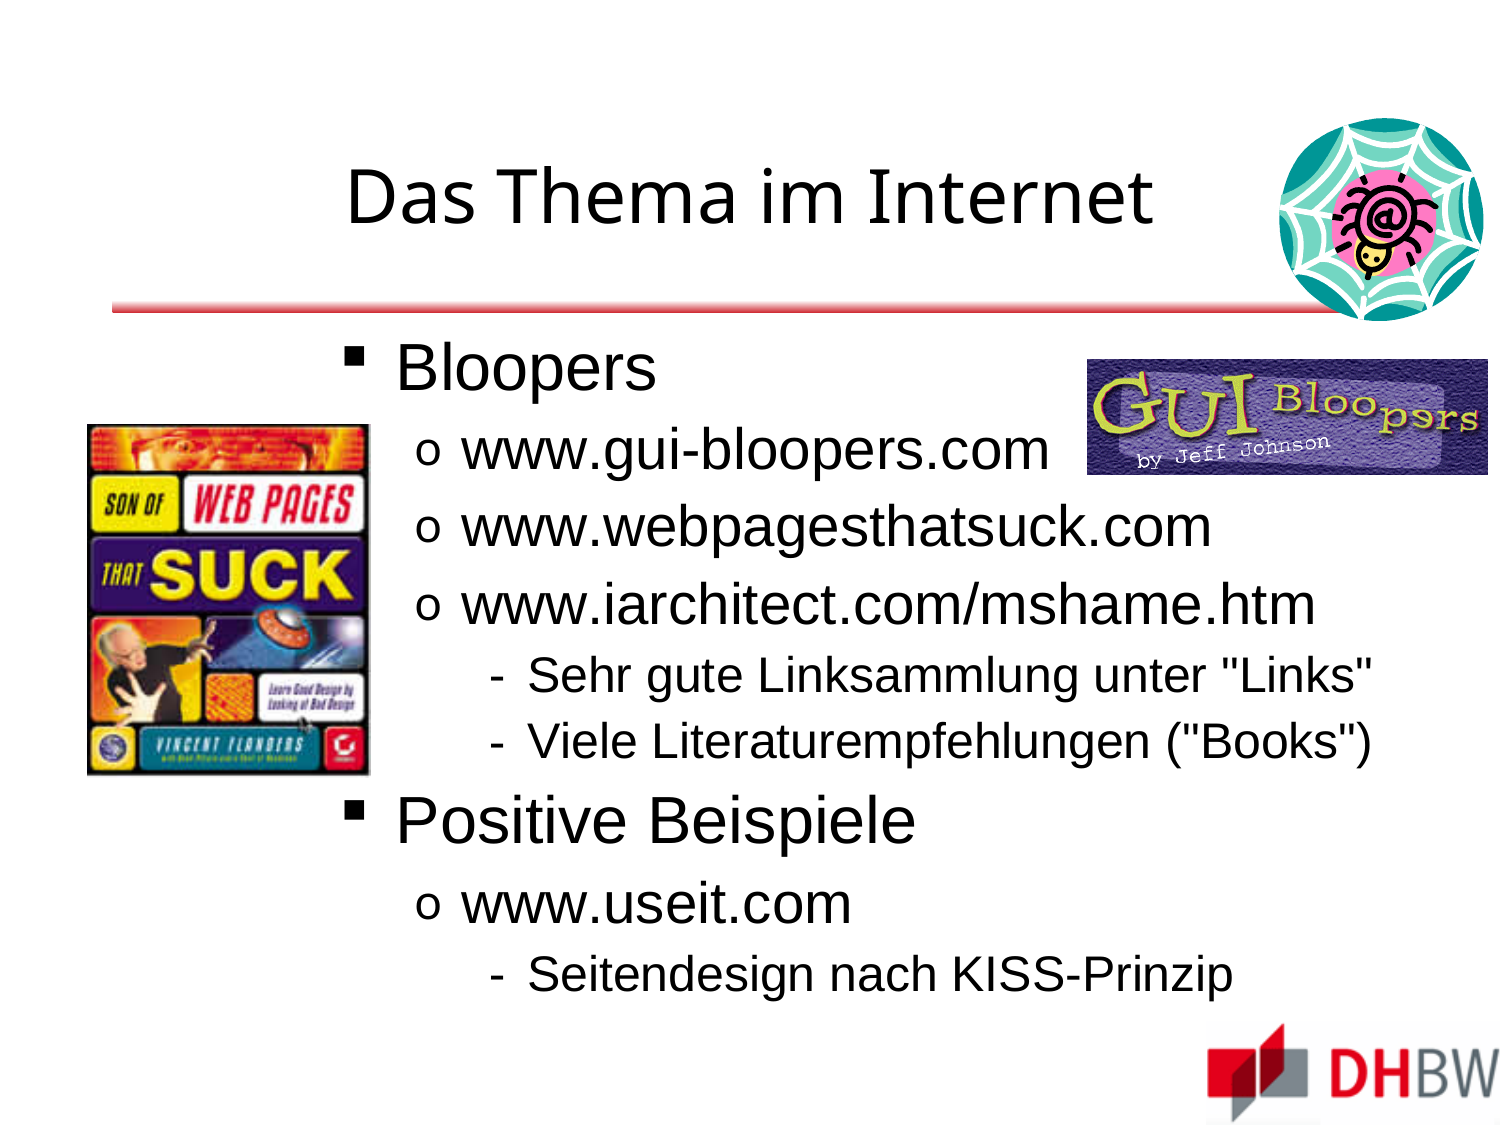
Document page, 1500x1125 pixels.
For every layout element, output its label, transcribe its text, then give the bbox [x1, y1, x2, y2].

picture [87, 424, 371, 778]
picture [1206, 1051, 1500, 1125]
picture [1087, 359, 1488, 475]
title Das Thema im Internet [112, 99, 1388, 288]
picture [1275, 114, 1488, 325]
list Bloopers www.gui-bloopers.com www.webpagesthatsuck.com www.iarchitect.com/mshame.htm Sehr gute Linksammlung unter "Links" Viele Literaturempfehlungen ("Books") Positive Beispiele www.useit.com Seitendesign nach KISS-Prinzip [324, 324, 1500, 1051]
